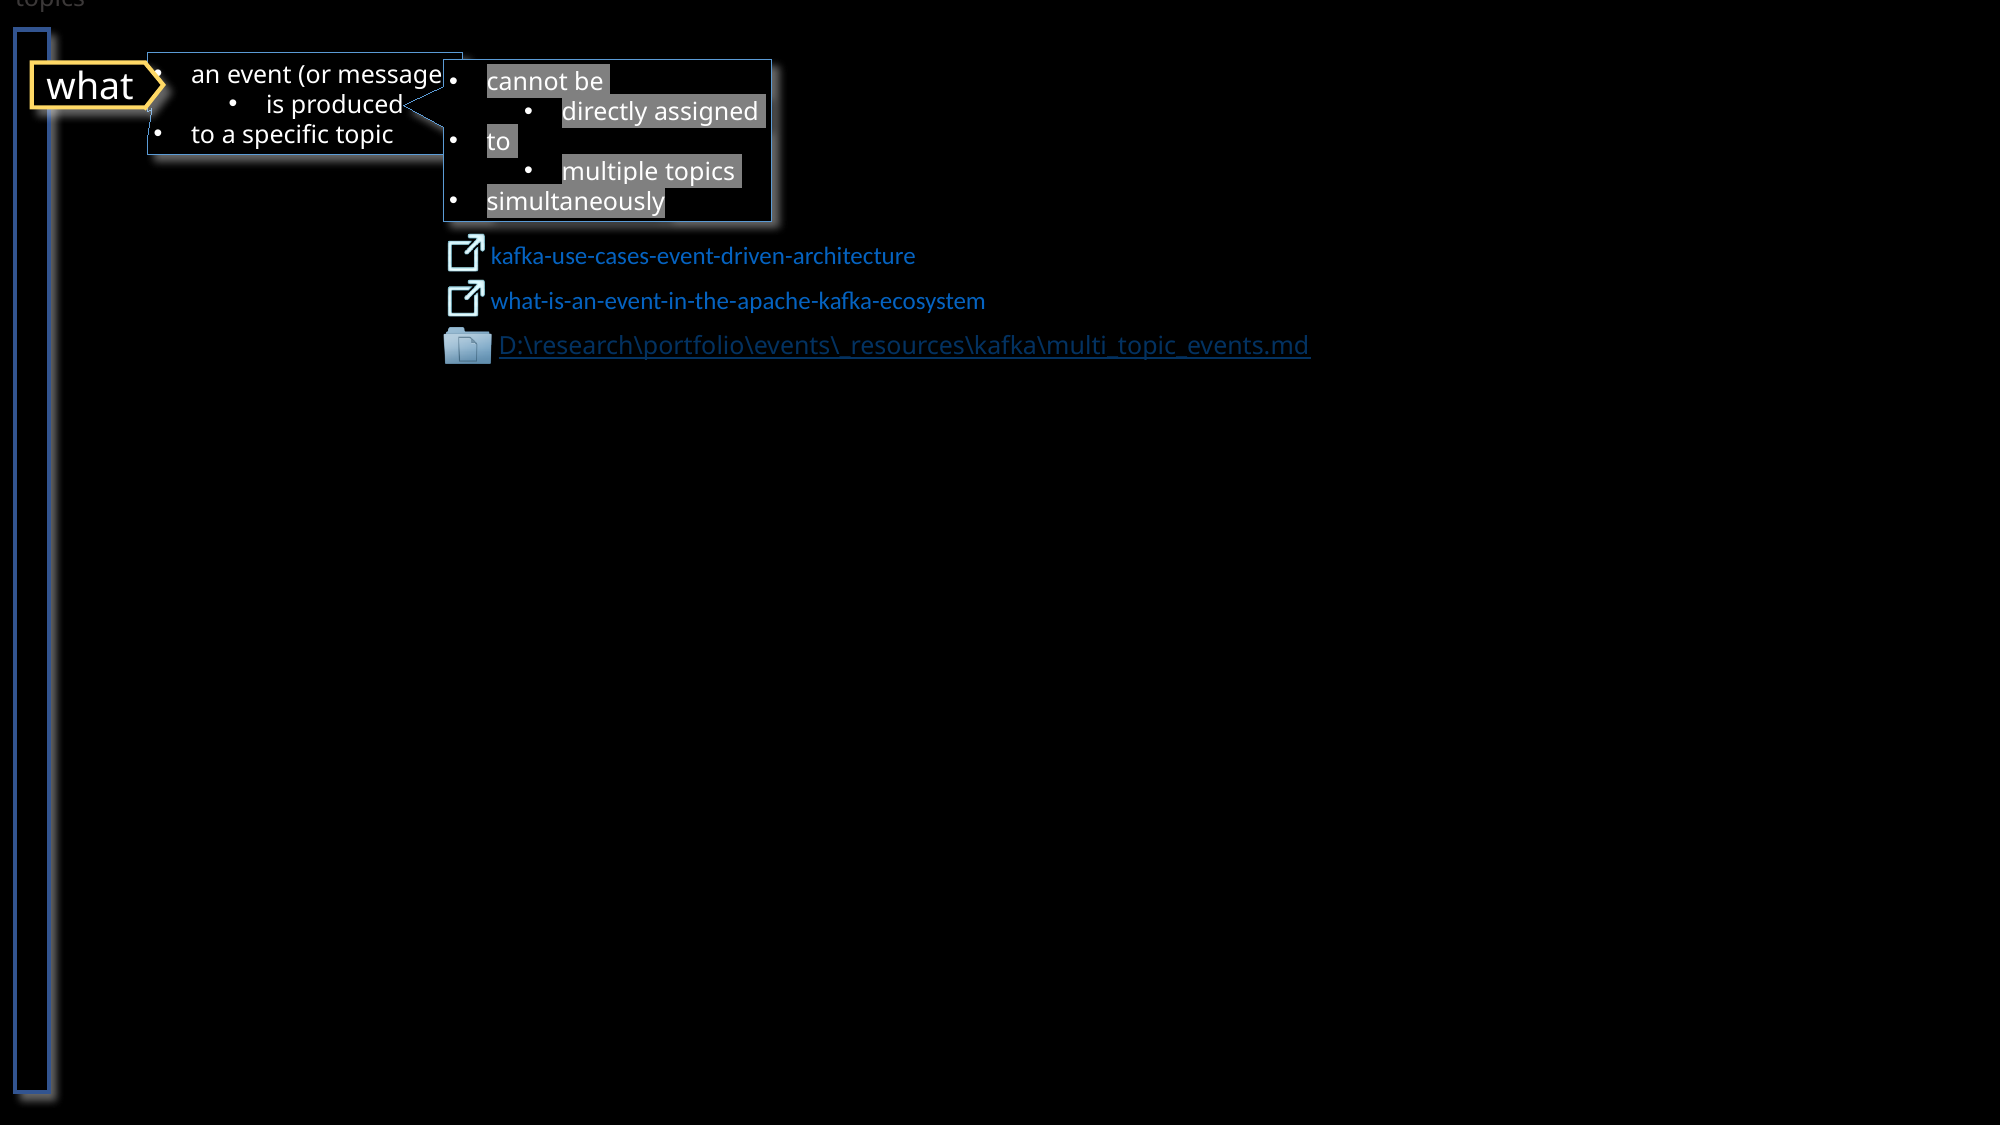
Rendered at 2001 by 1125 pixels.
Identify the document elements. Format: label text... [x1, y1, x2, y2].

text_box an event (or message) is produced to a specific topic [147, 52, 463, 155]
text_box what [31, 62, 164, 108]
text_box D:\research\portfolio\events\_resources\kafka\multi_topic_events.md [498, 358, 1311, 365]
text_box kafka-use-cases-event-driven-architecture [489, 231, 932, 277]
text_box what-is-an-event-in-the-apache-kafka-ecosystem [489, 277, 1001, 322]
text_box [14, 29, 49, 1093]
text_box D:\research\portfolio\events\_resources\kafka\multi_topic_events.md [498, 329, 1311, 357]
text_box cannot be directly assigned to multiple topics simultaneously [403, 59, 772, 222]
picture [443, 229, 492, 370]
